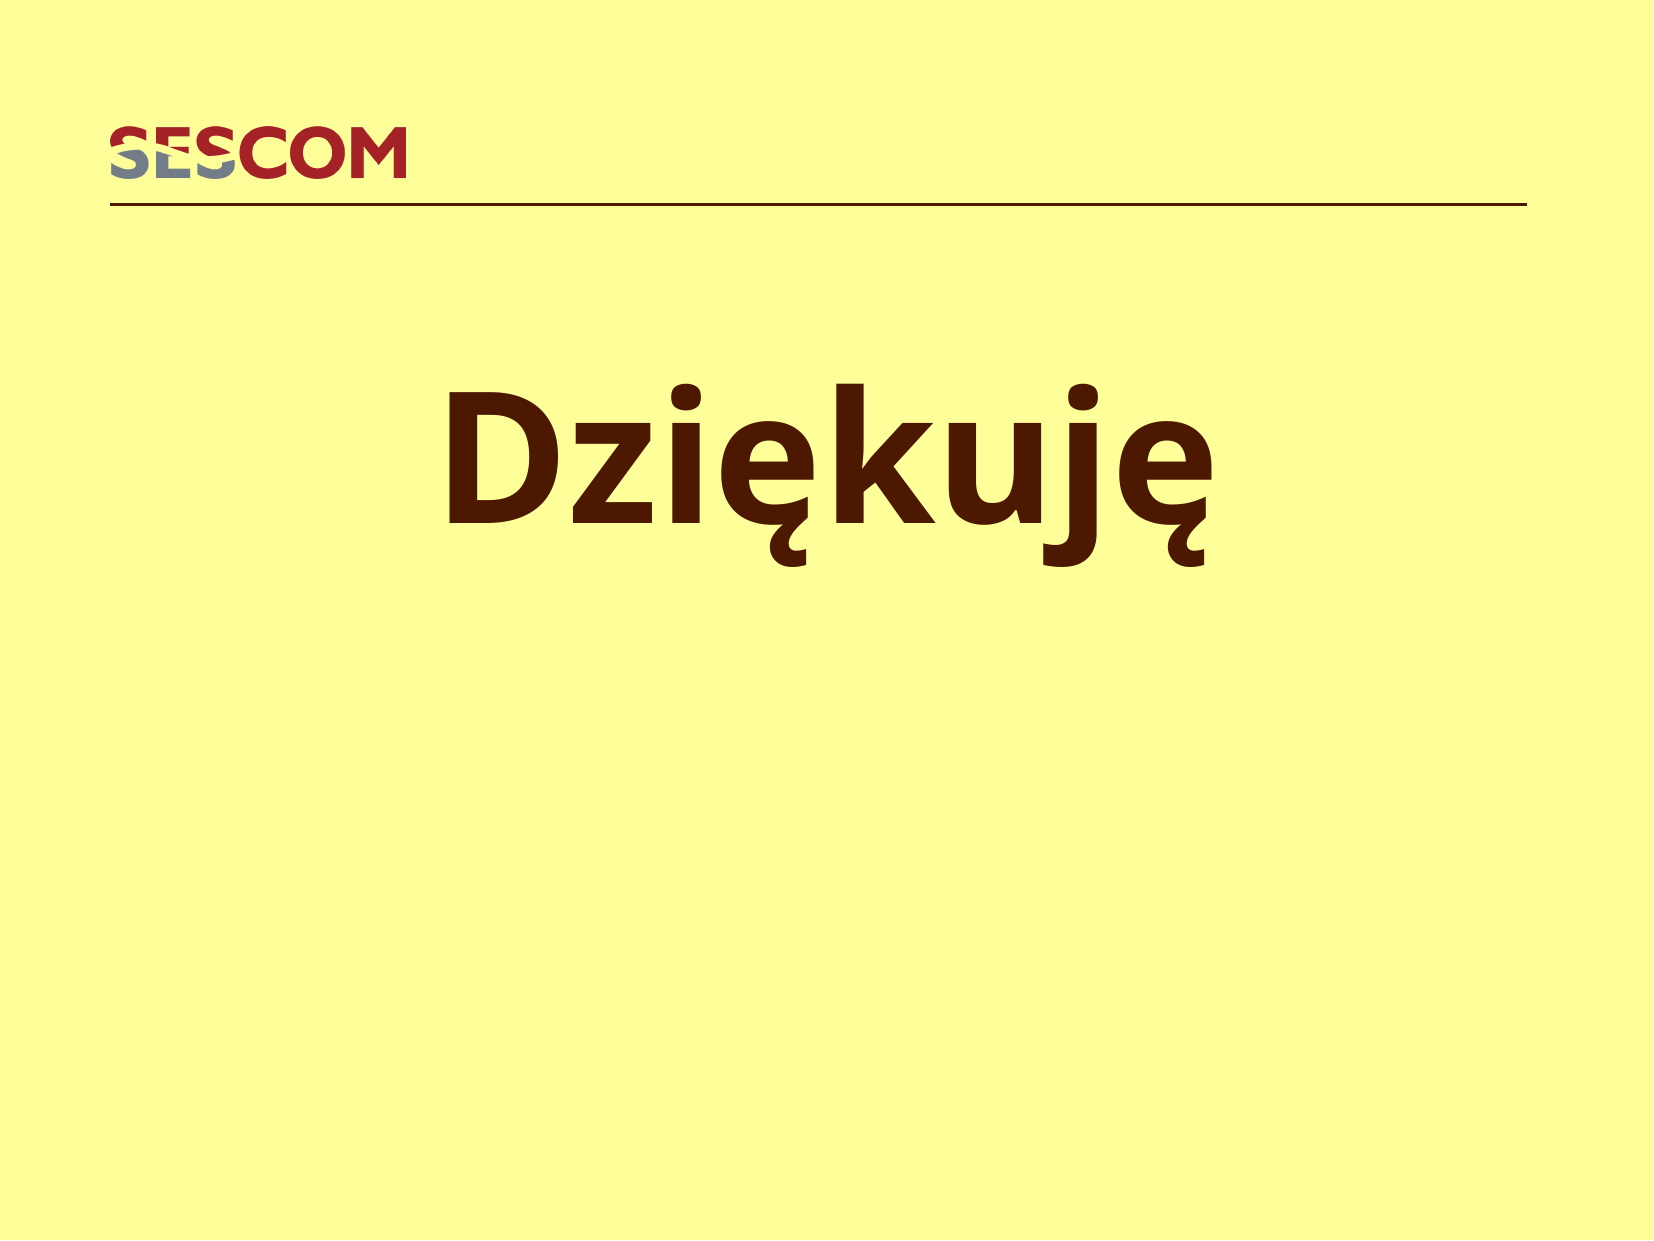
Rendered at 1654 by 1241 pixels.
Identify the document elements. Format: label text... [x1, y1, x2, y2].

text_box Dziękuję [162, 320, 1492, 655]
picture [110, 126, 406, 179]
